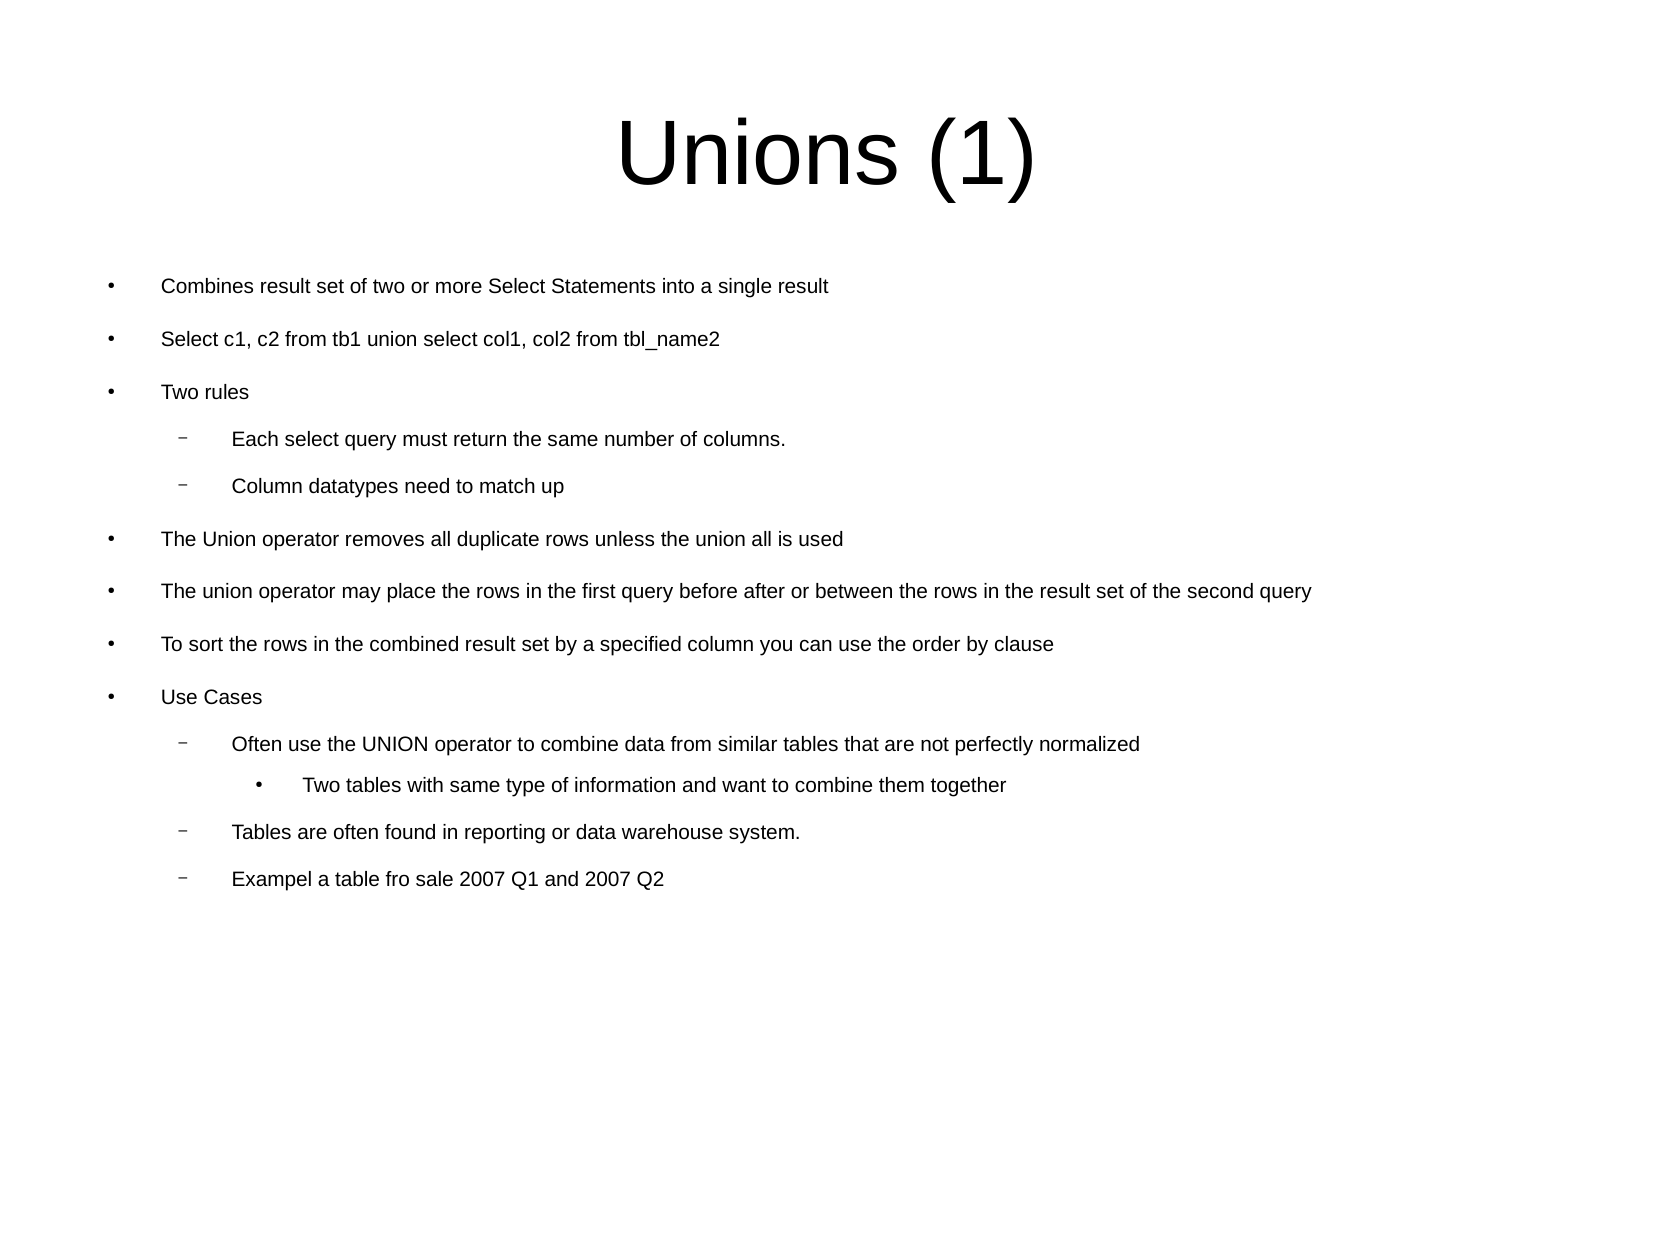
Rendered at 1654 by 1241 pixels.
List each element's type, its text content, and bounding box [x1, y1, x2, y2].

title Unions (1) [82, 49, 1571, 257]
list Combines result set of two or more Select Statements into a single result Select c1, c2 from tb1 union select col1, col2 from tbl_name2 Two rules Each select query must return the same number of columns. Column datatypes need to match up The Union operator removes all duplicate rows unless the union all is used The union operator may place the rows in the first query before after or between the rows in the result set of the second query To sort the rows in the combined result set by a specified column you can use the order by clause Use Cases Often use the UNION operator to combine data from similar tables that are not perfectly normalized Two tables with same type of information and want to combine them together Tables are often found in reporting or data warehouse system. Exampel a table fro sale 2007 Q1 and 2007 Q2 [90, 275, 1579, 1216]
